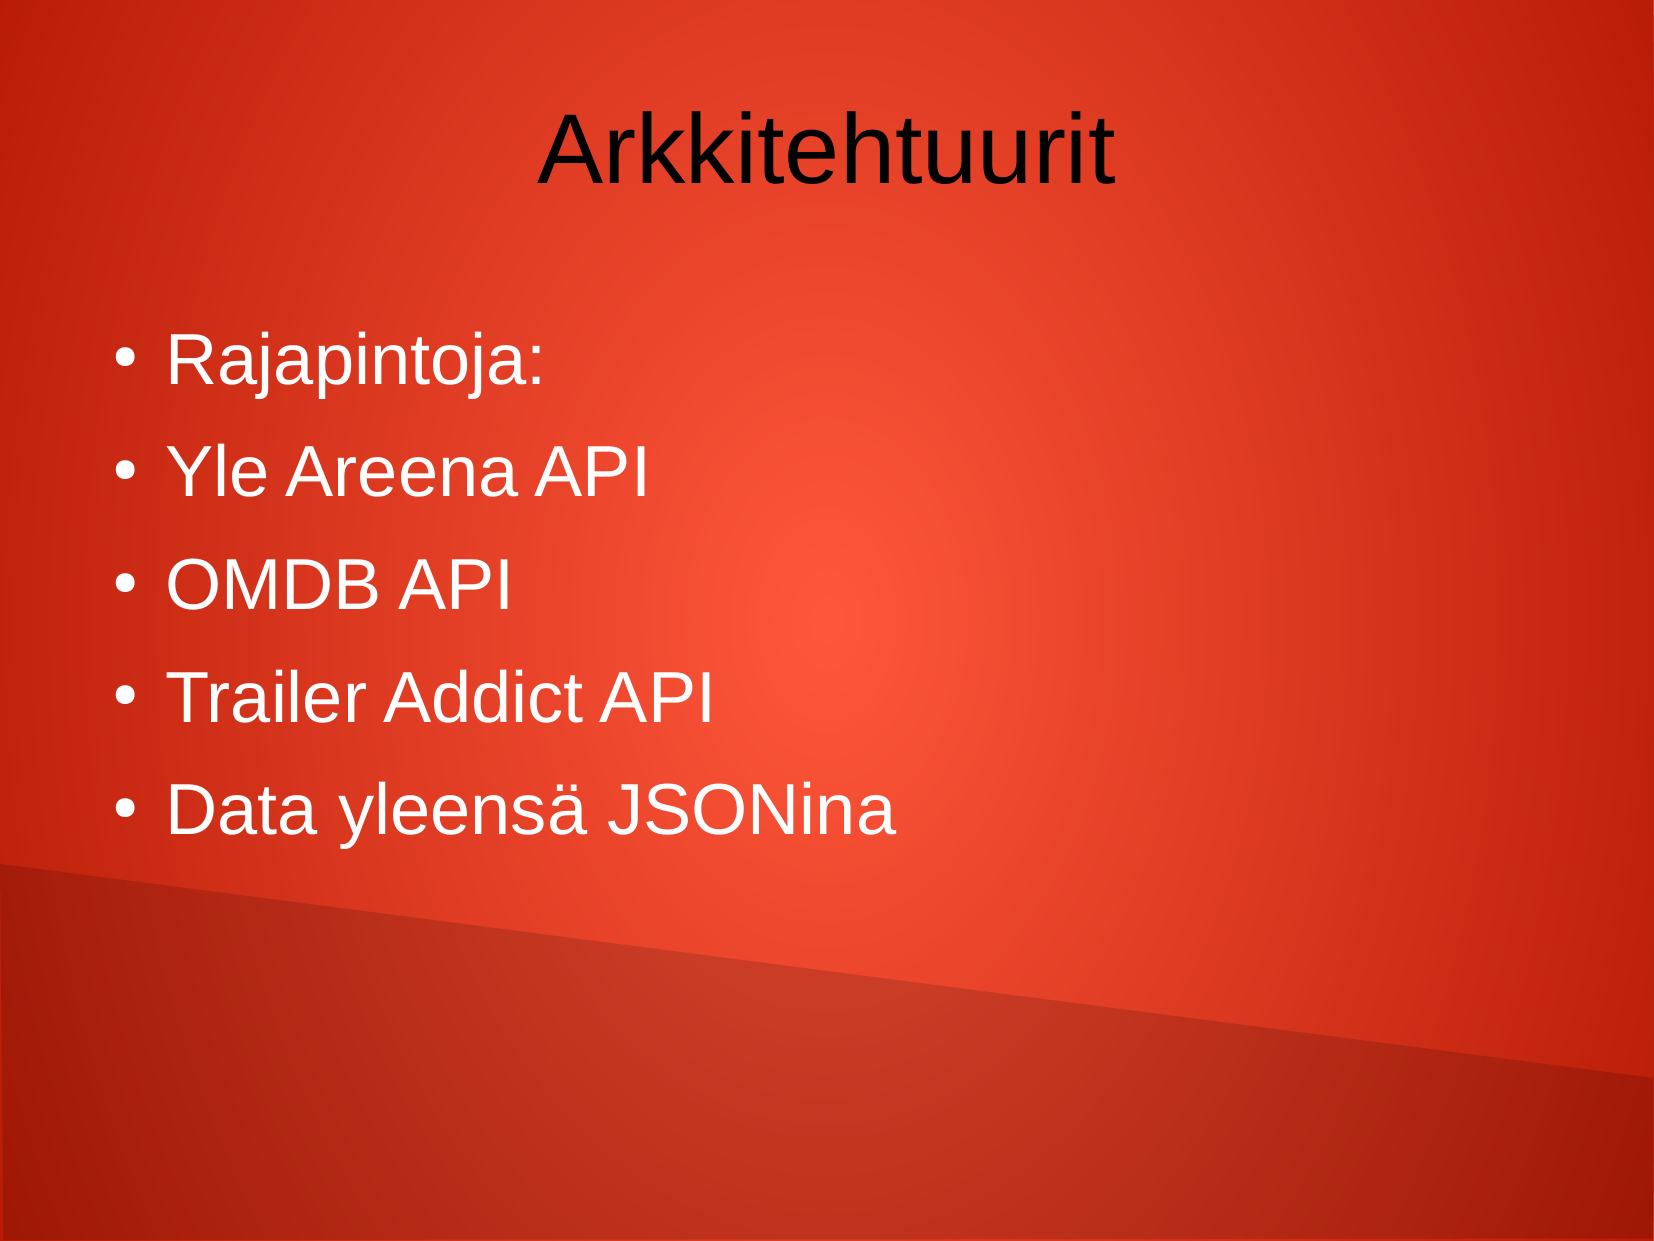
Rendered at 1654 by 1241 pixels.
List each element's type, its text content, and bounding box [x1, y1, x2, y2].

title Arkkitehtuurit [82, 47, 1571, 252]
list Rajapintoja: Yle Areena API OMDB API Trailer Addict API Data yleensä JSONina [94, 318, 1583, 1039]
